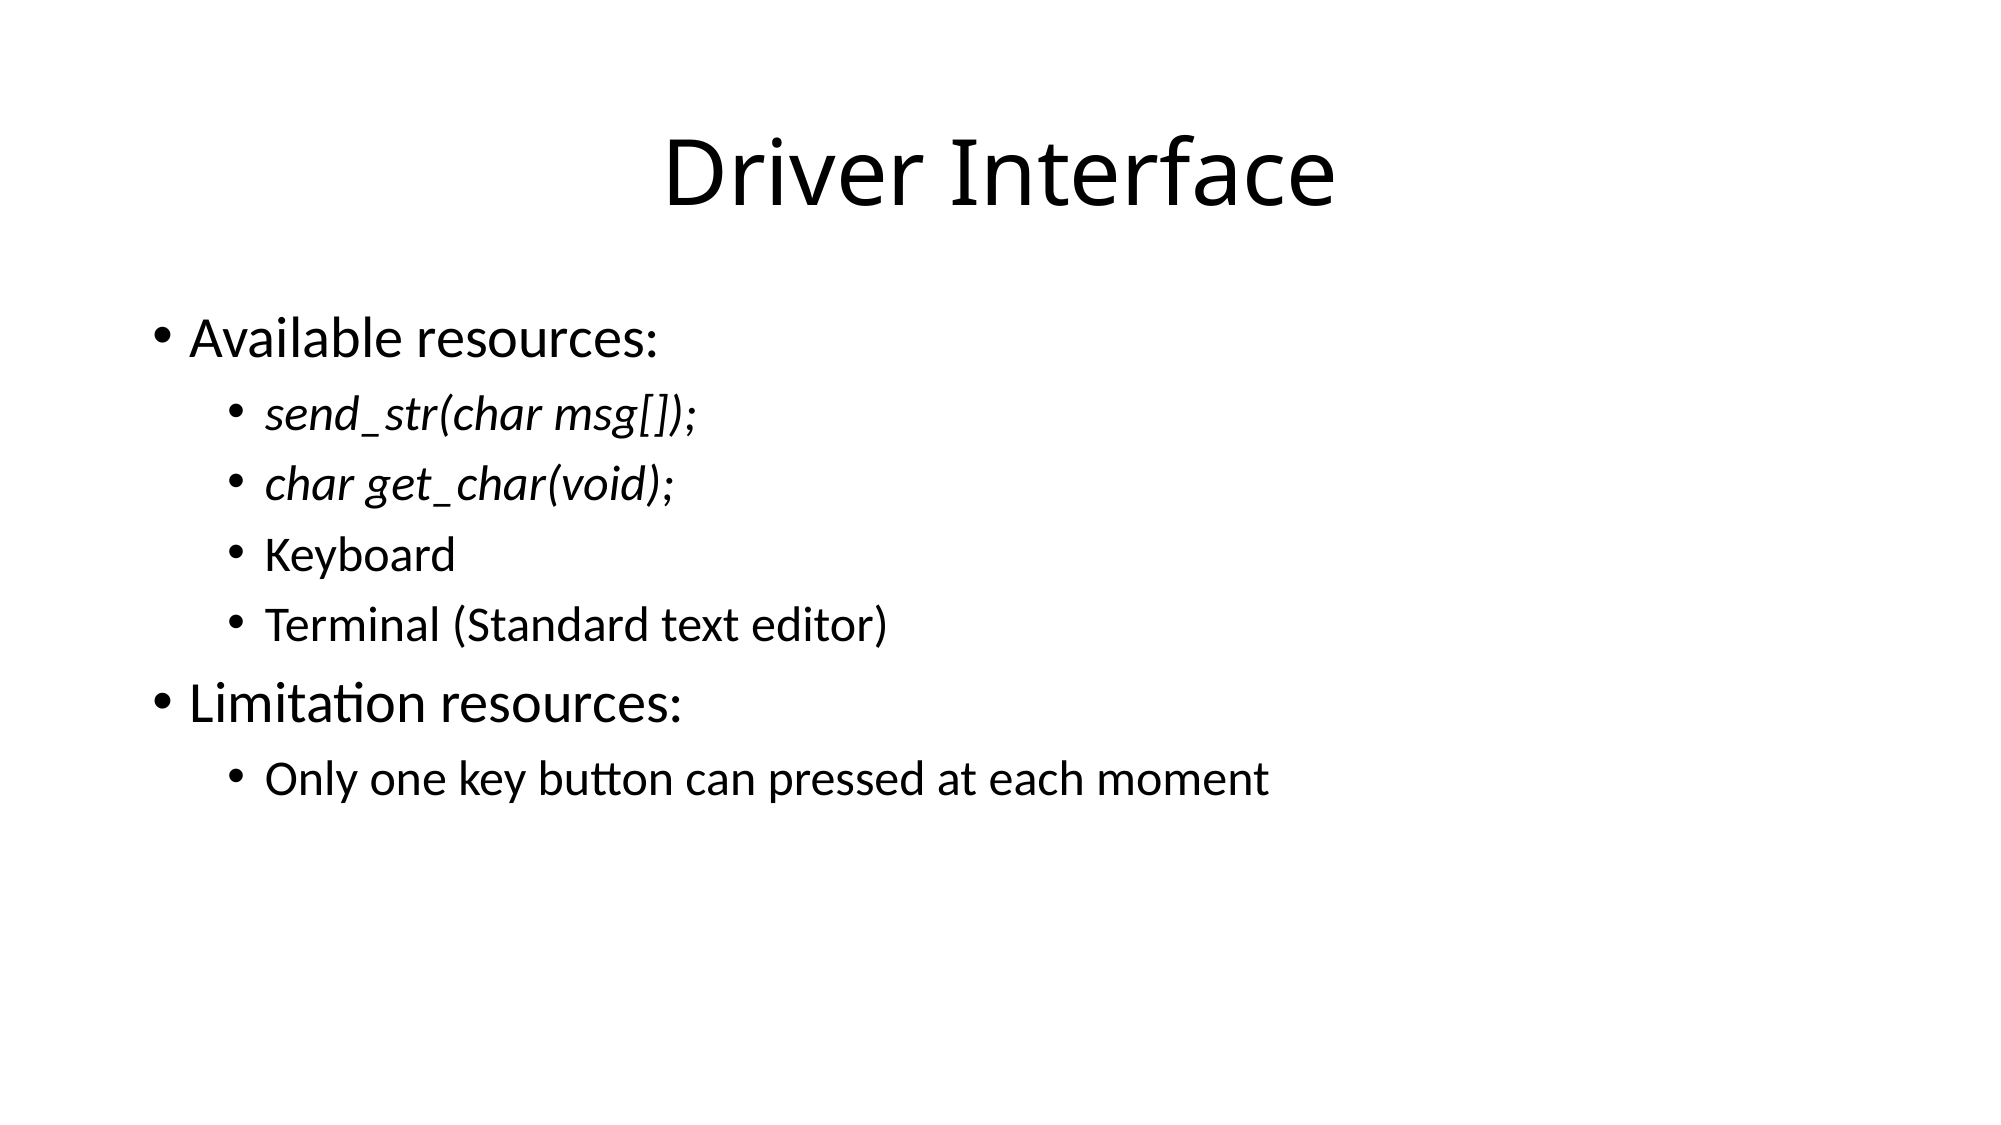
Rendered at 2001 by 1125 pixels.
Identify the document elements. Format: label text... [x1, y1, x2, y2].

list Available resources: send_str(char msg[]); char get_char(void); Keyboard Terminal (Standard text editor) Limitation resources: Only one key button can pressed at each moment [137, 299, 1863, 1014]
title Driver Interface [137, 59, 1863, 278]
